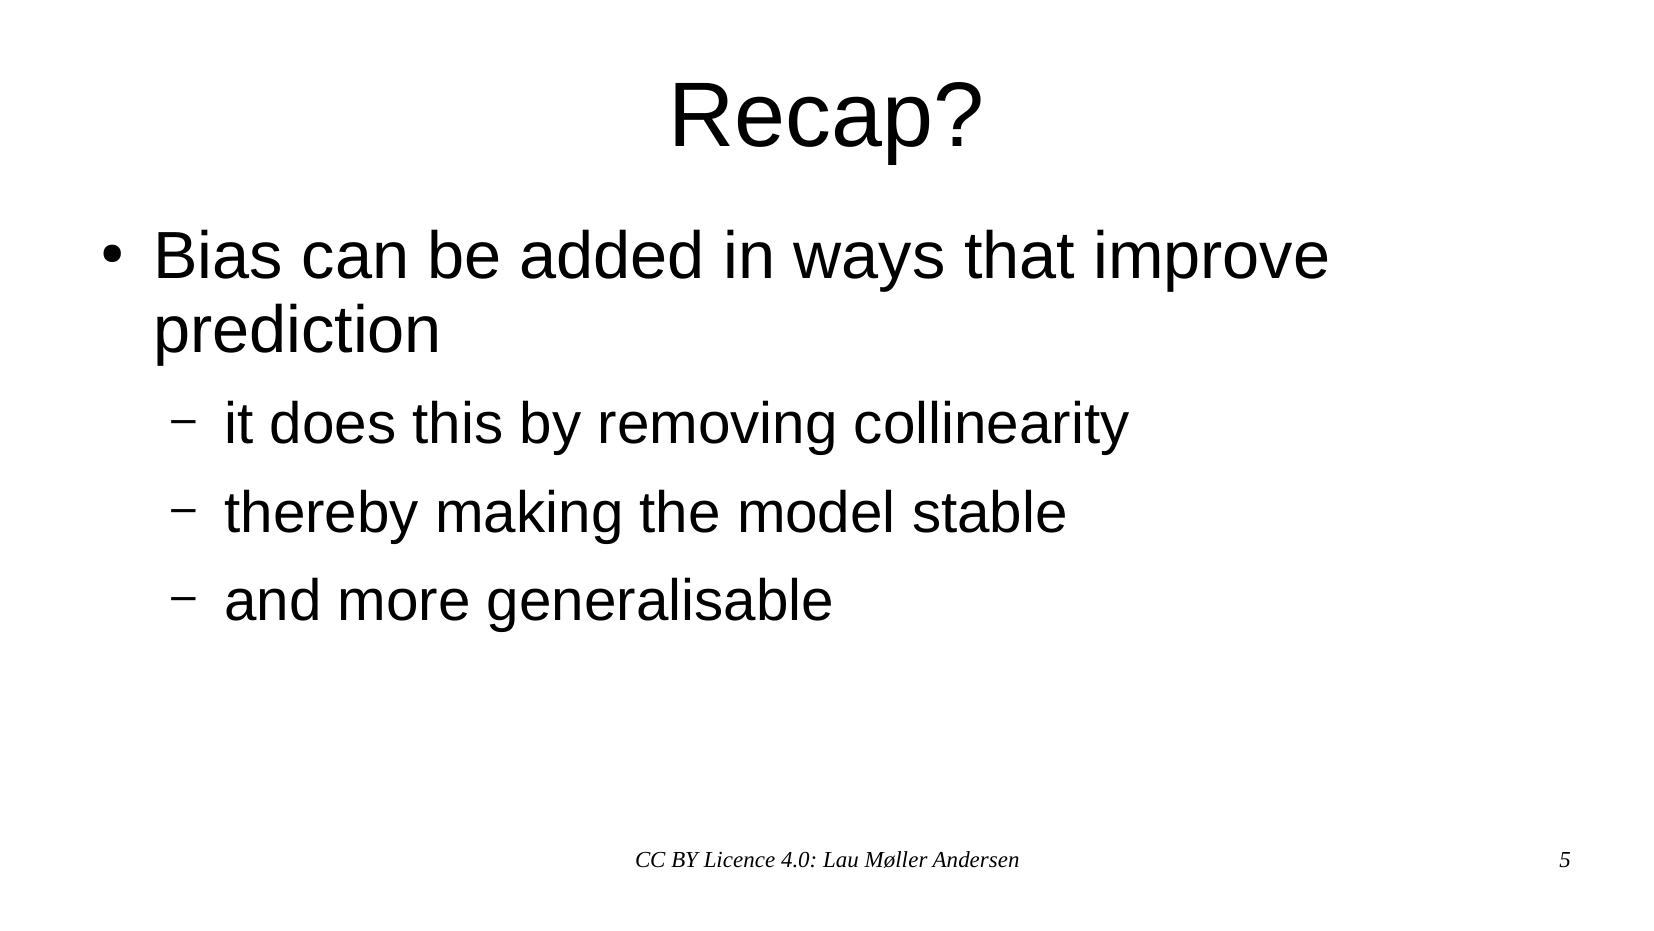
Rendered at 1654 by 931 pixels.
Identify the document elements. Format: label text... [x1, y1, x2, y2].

list Bias can be added in ways that improve prediction it does this by removing collinearity thereby making the model stable and more generalisable [82, 217, 1571, 758]
title Recap? [82, 37, 1571, 193]
